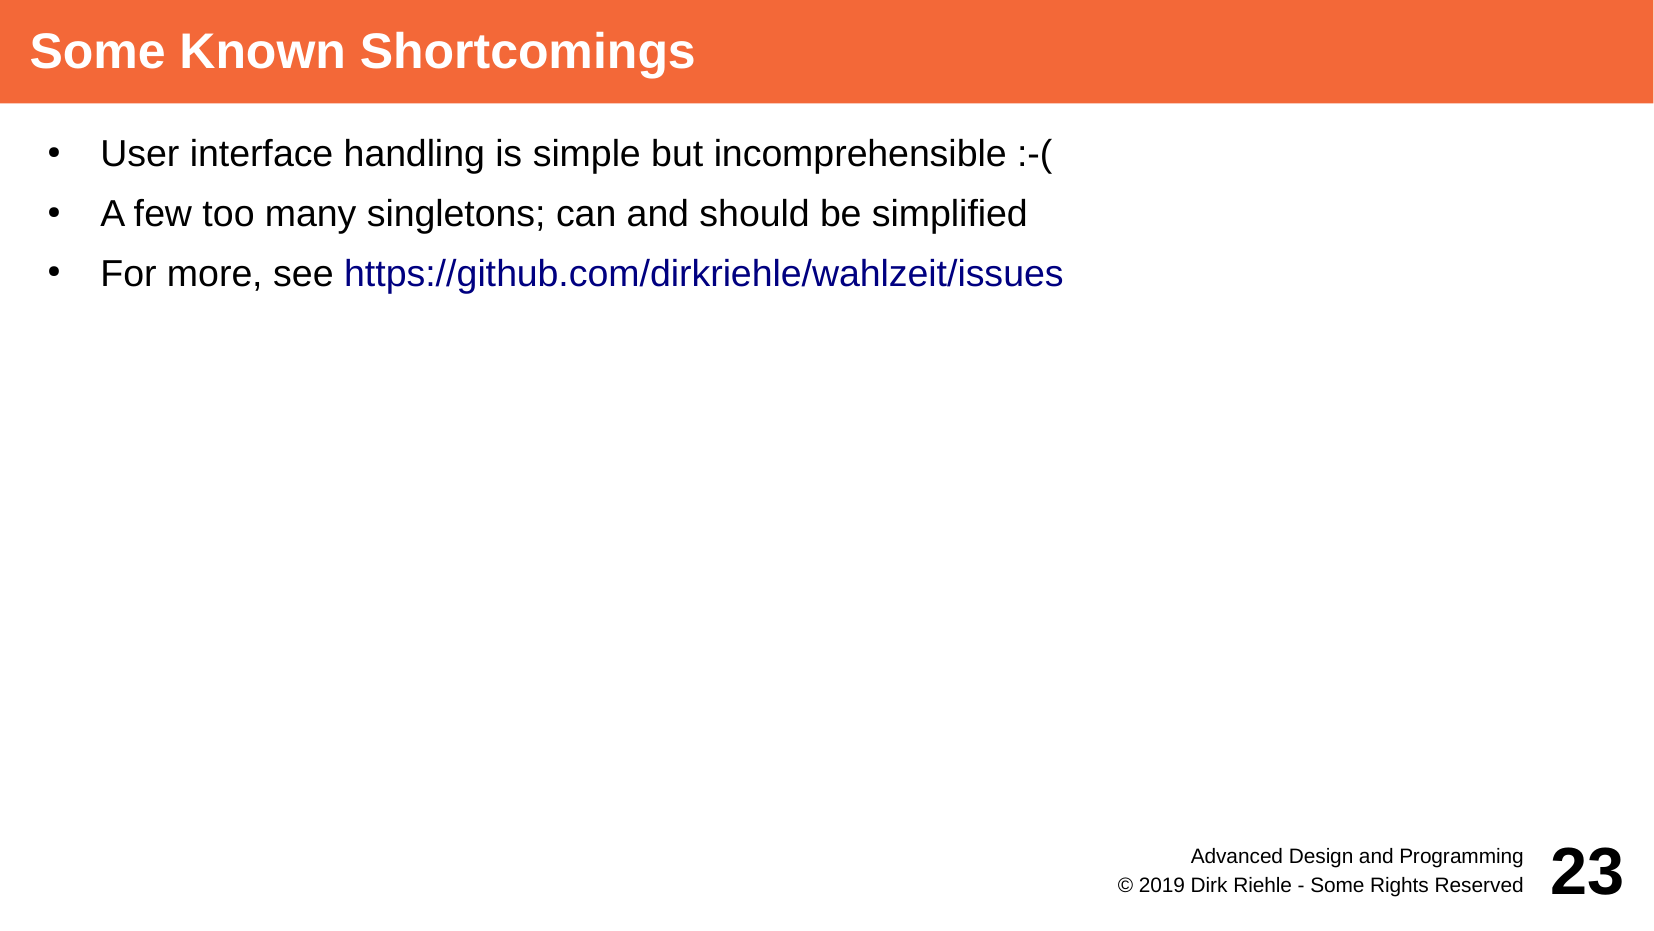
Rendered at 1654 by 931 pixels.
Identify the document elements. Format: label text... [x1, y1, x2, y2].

list User interface handling is simple but incomprehensible :-( A few too many singletons; can and should be simplified For more, see https://github.com/dirkriehle/wahlzeit/issues [29, 132, 1625, 813]
title Some Known Shortcomings [0, 0, 1654, 104]
